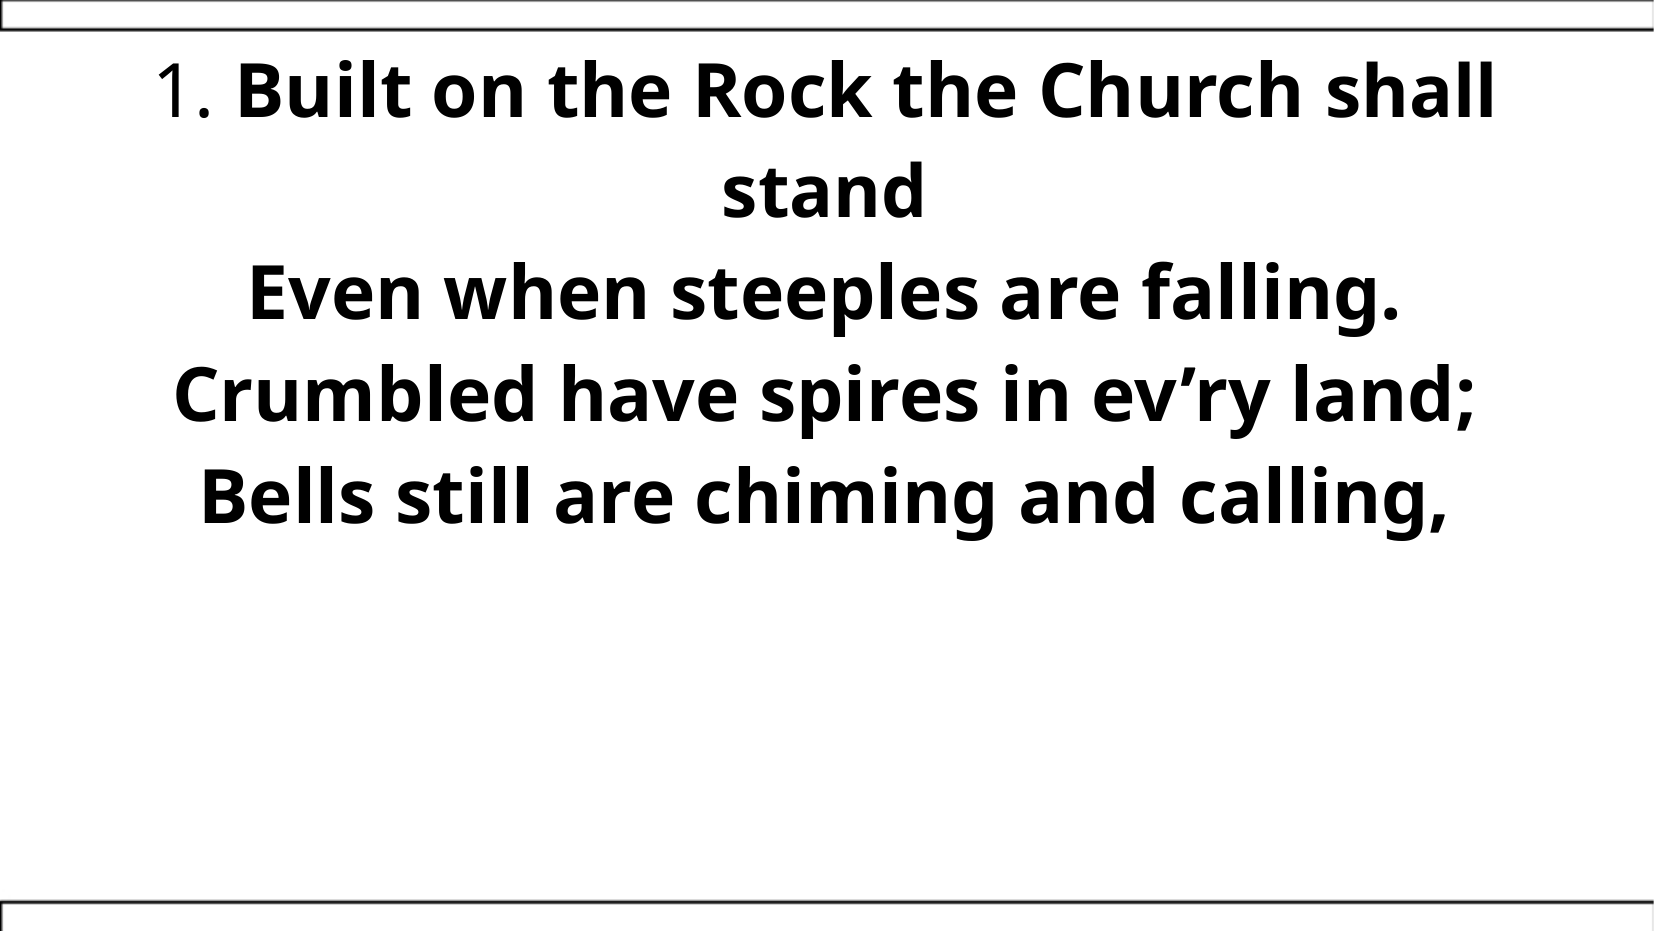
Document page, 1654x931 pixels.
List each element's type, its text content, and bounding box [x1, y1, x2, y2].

text_box 1. Built on the Rock the Church shall stand Even when steeples are falling. Crumbled have spires in ev’ry land; Bells still are chiming and calling, [60, 30, 1591, 466]
picture [0, 0, 1654, 931]
